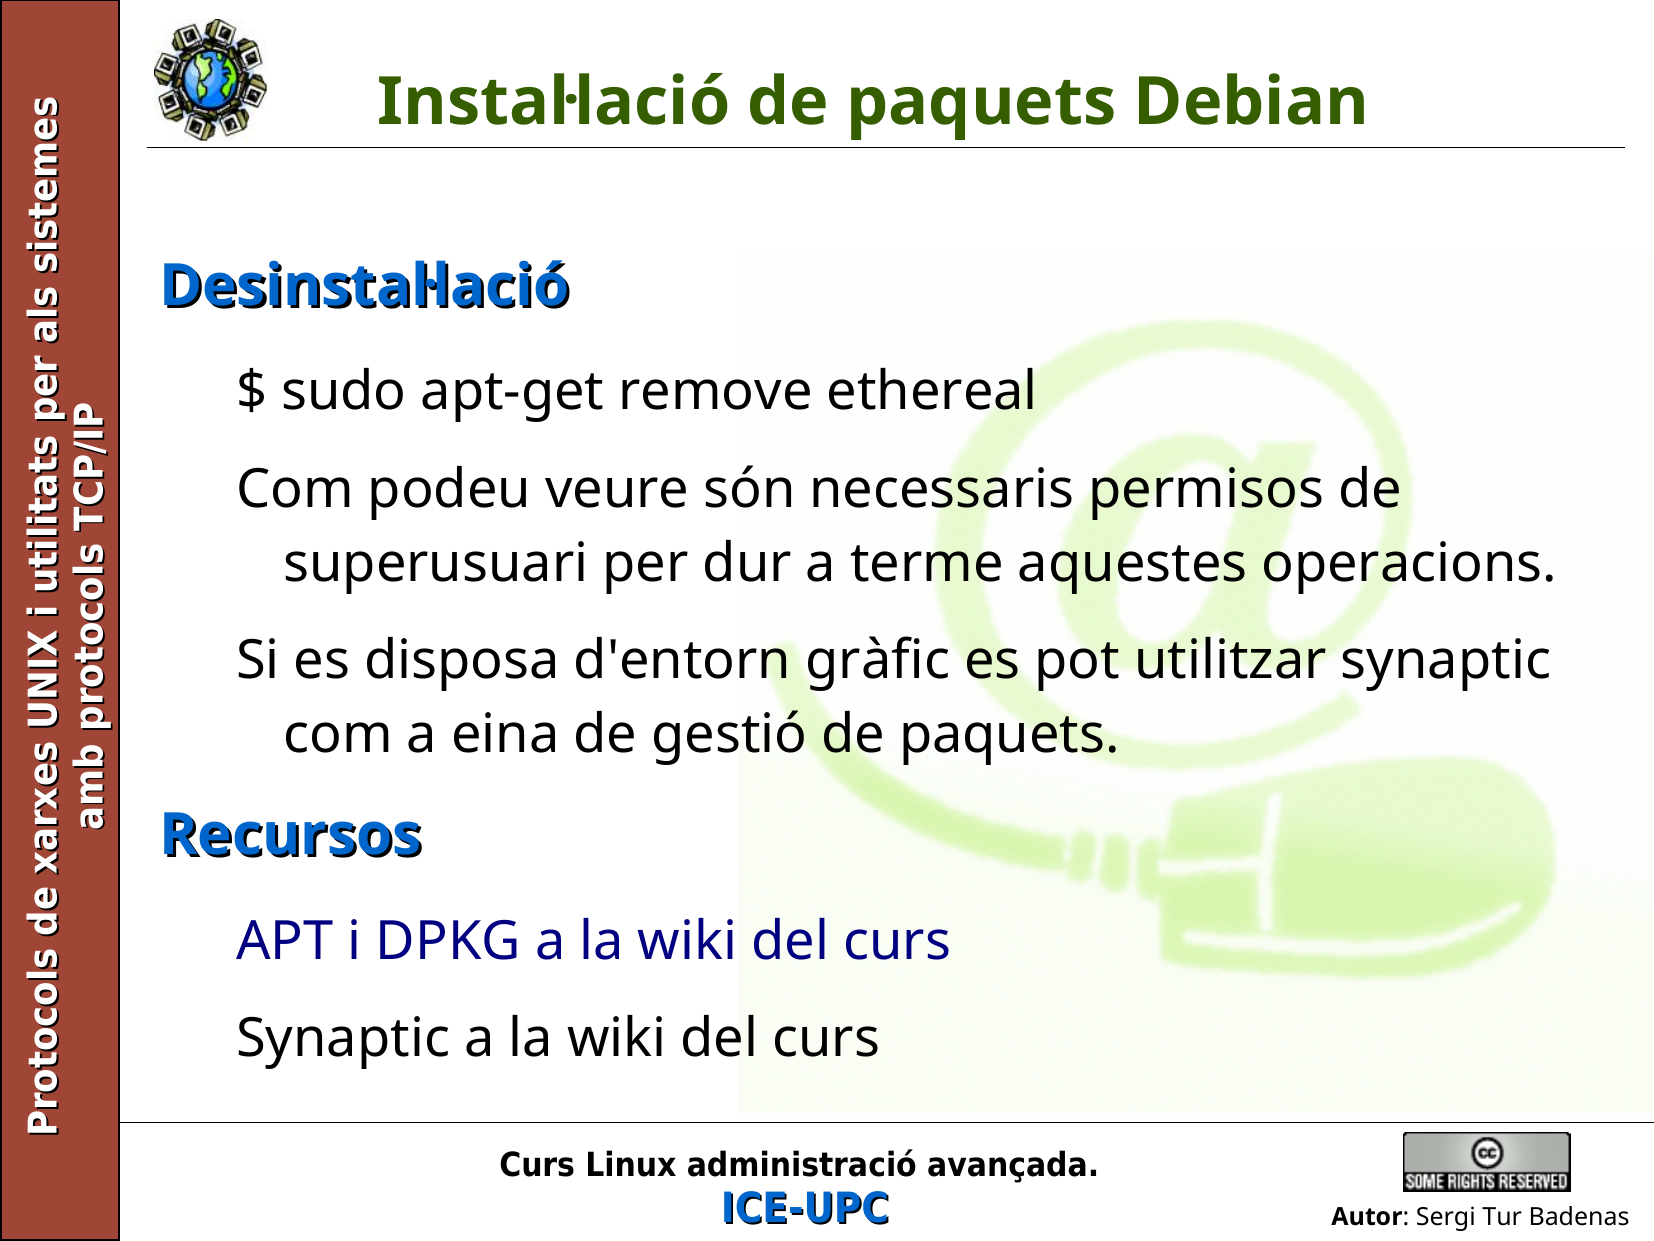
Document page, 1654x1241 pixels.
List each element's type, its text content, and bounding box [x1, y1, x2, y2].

picture [154, 19, 268, 49]
title Instal·lació de paquets Debian [129, 49, 1619, 148]
picture [738, 252, 1654, 1113]
list Desinstal·lació $ sudo apt-get remove ethereal Com podeu veure són necessaris permisos de superusuari per dur a terme aquestes operacions. Si es disposa d'entorn gràfic es pot utilitzar synaptic com a eina de gestió de paquets. Recursos APT i DPKG a la wiki del curs Synaptic a la wiki del curs [141, 242, 1630, 1093]
picture [1403, 1132, 1571, 1192]
